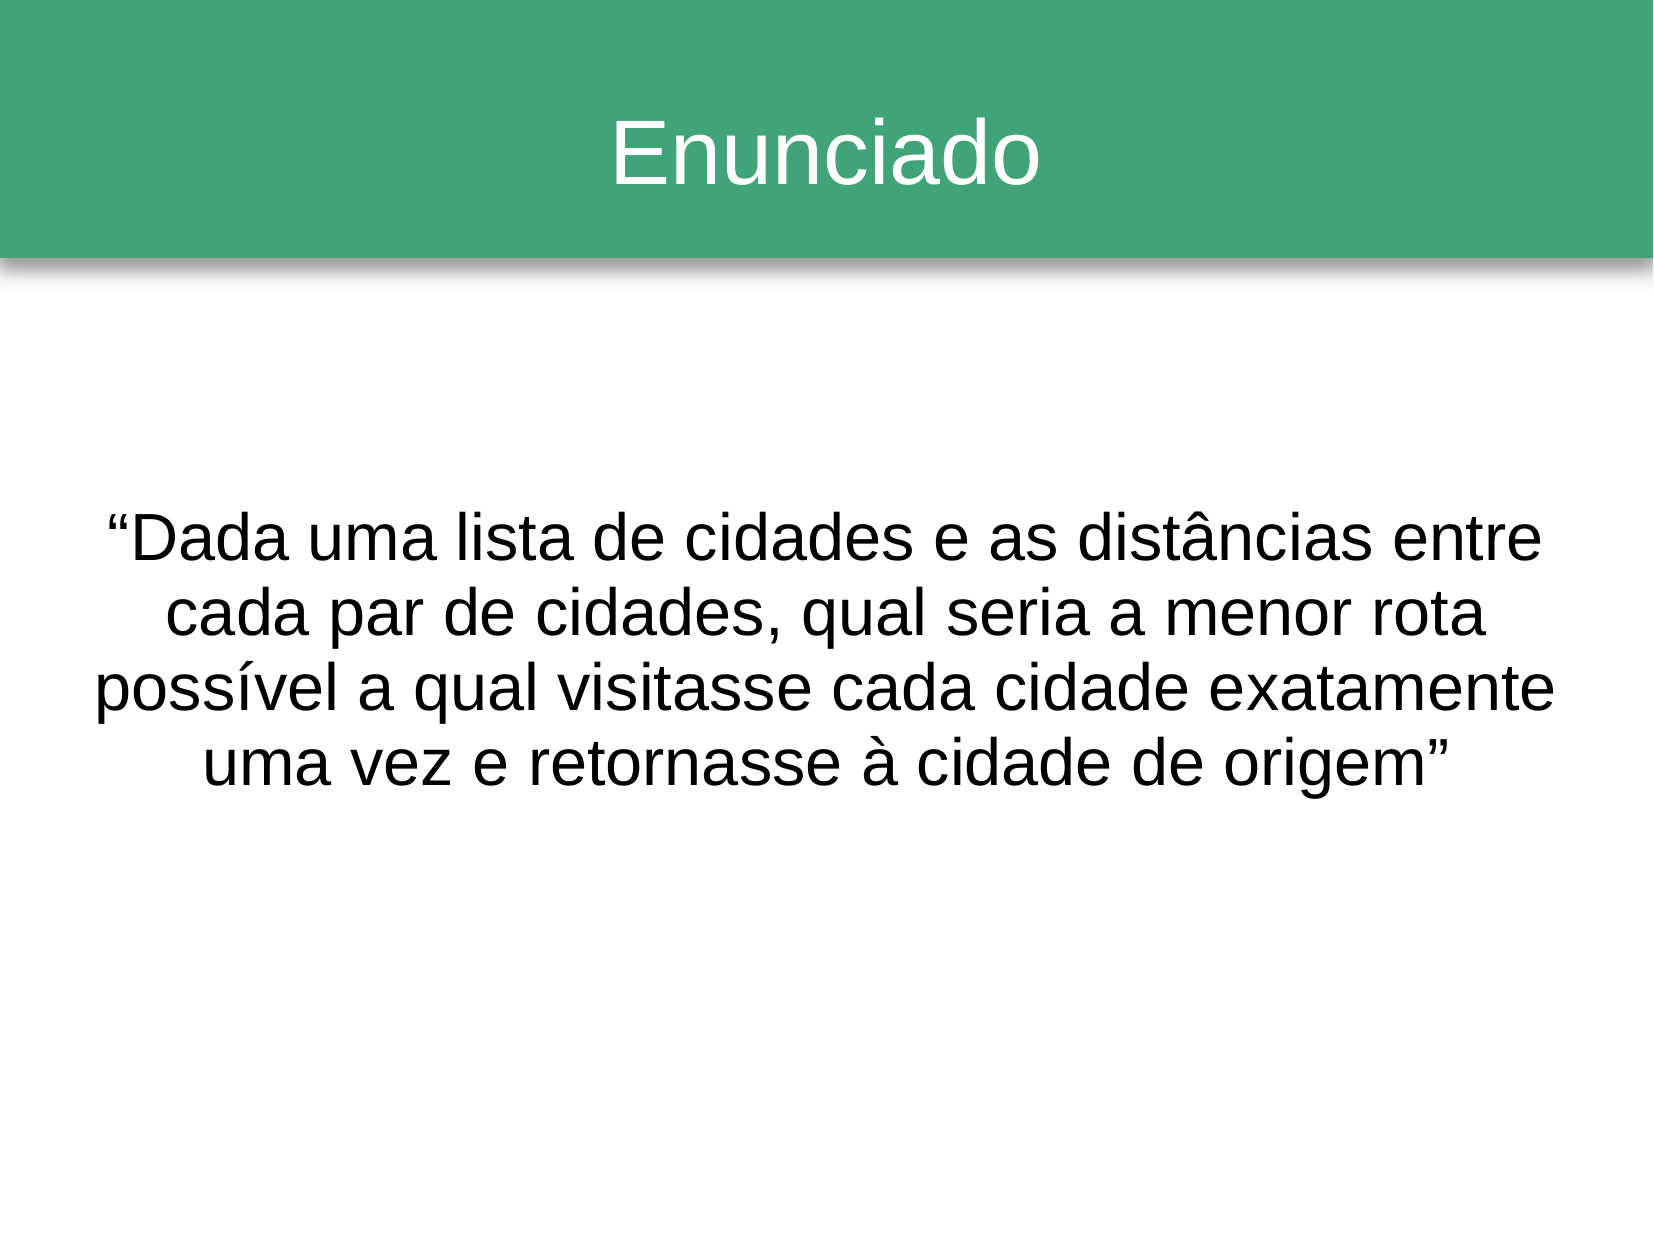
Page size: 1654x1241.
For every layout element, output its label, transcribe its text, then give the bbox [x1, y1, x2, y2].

picture [0, 0, 1654, 1241]
title Enunciado [82, 49, 1571, 257]
subtitle “Dada uma lista de cidades e as distâncias entre cada par de cidades, qual seria a menor rota possível a qual visitasse cada cidade exatamente uma vez e retornasse à cidade de origem” [82, 290, 1571, 1010]
